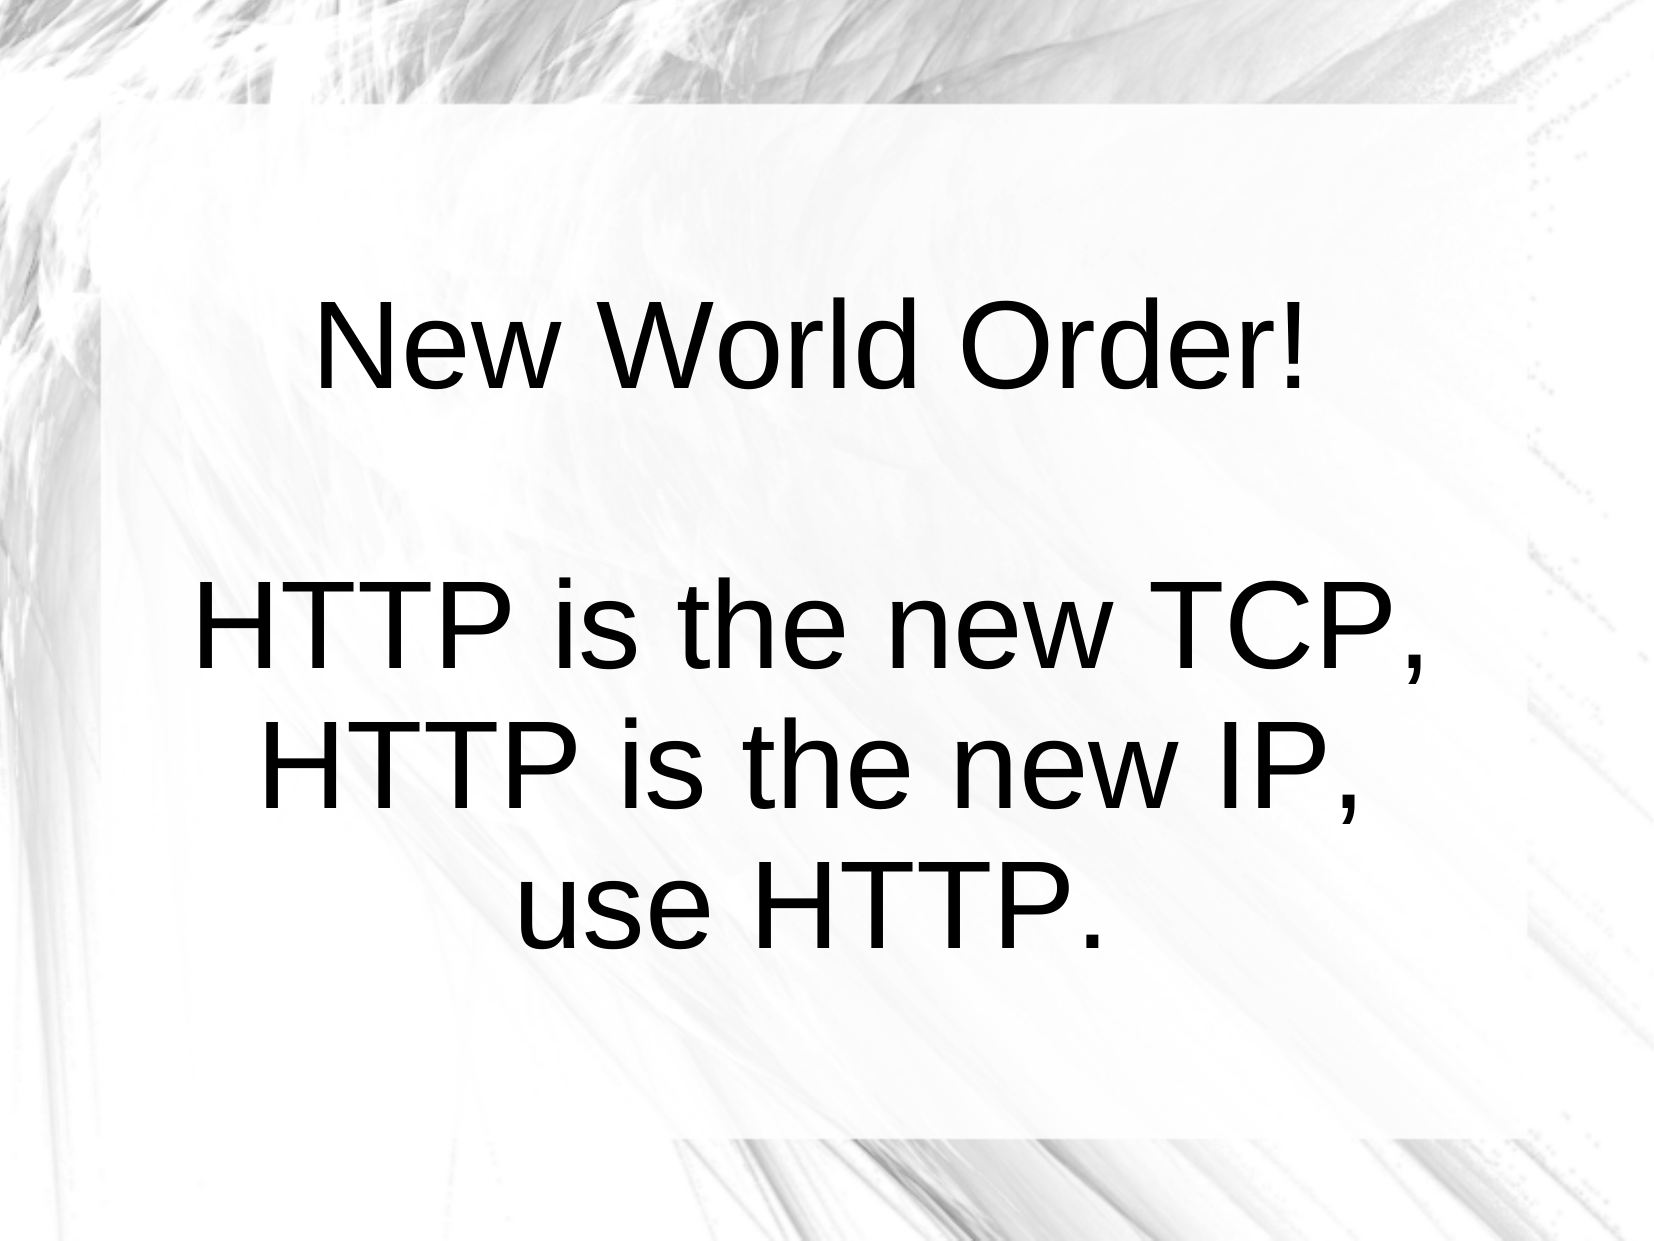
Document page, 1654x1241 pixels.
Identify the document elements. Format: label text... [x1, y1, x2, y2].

subtitle New World Order! HTTP is the new TCP, HTTP is the new IP, use HTTP. [118, 112, 1506, 1139]
picture [0, 0, 1654, 1241]
